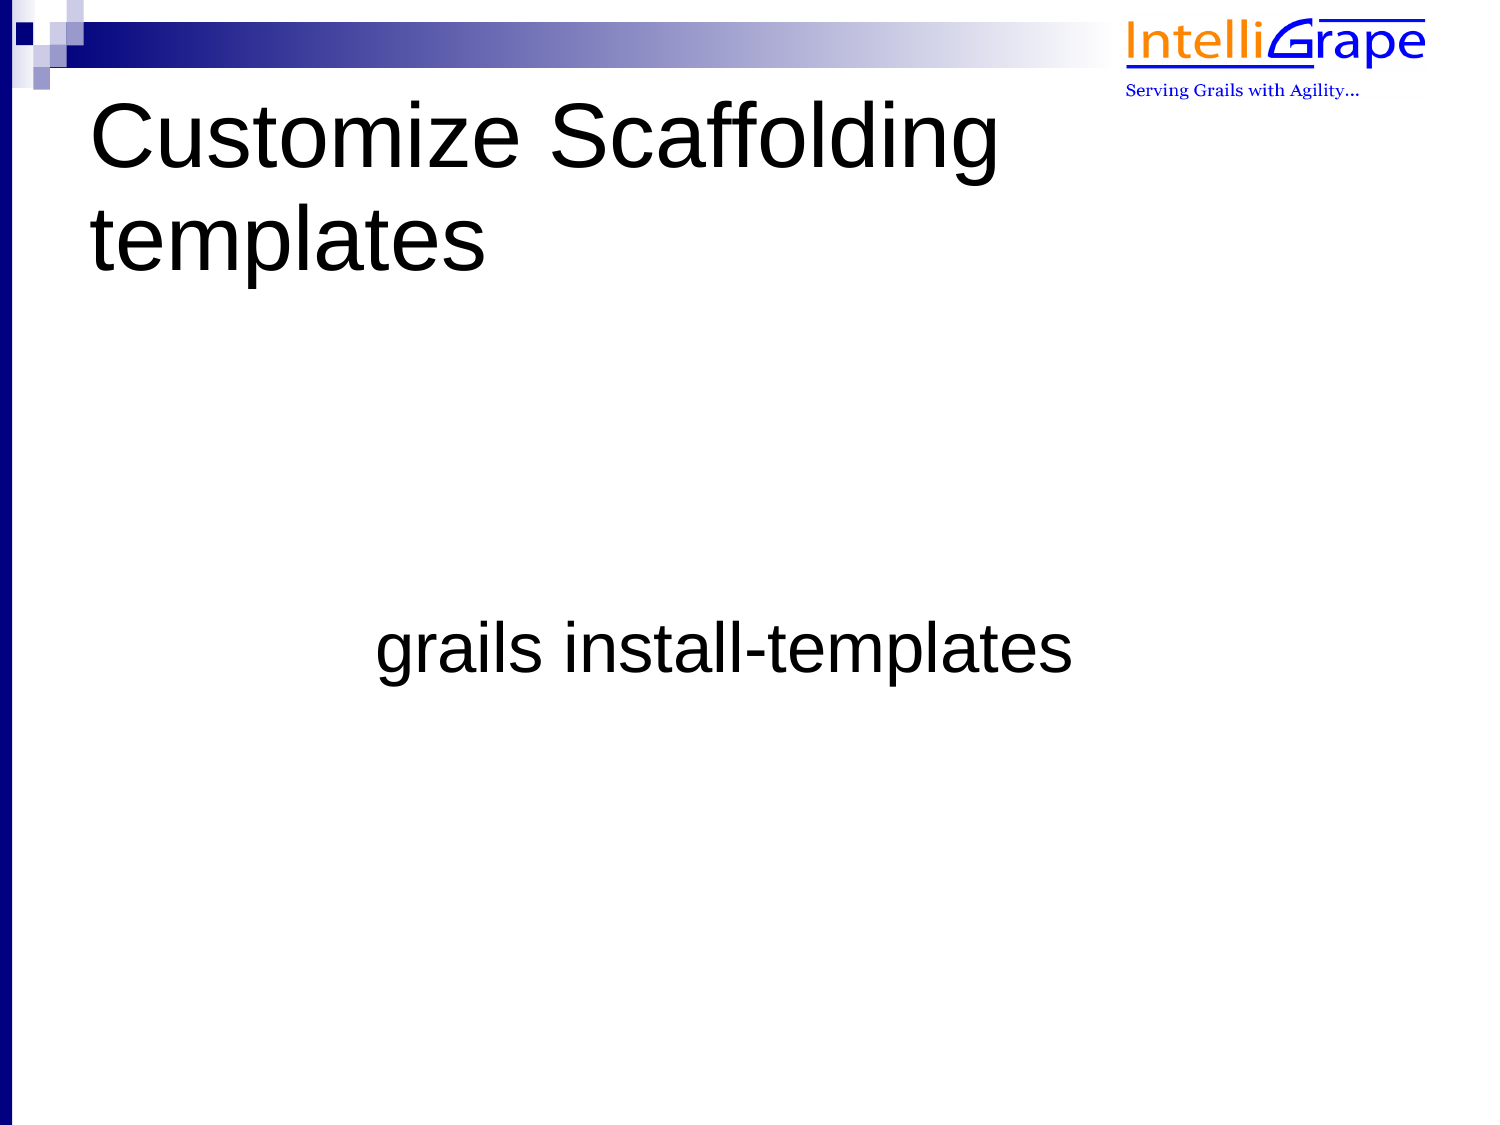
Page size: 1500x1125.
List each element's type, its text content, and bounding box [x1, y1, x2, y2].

subtitle grails install-templates [75, 332, 1426, 1061]
picture [1125, 12, 1425, 67]
title Customize Scaffolding templates [75, 67, 1426, 308]
